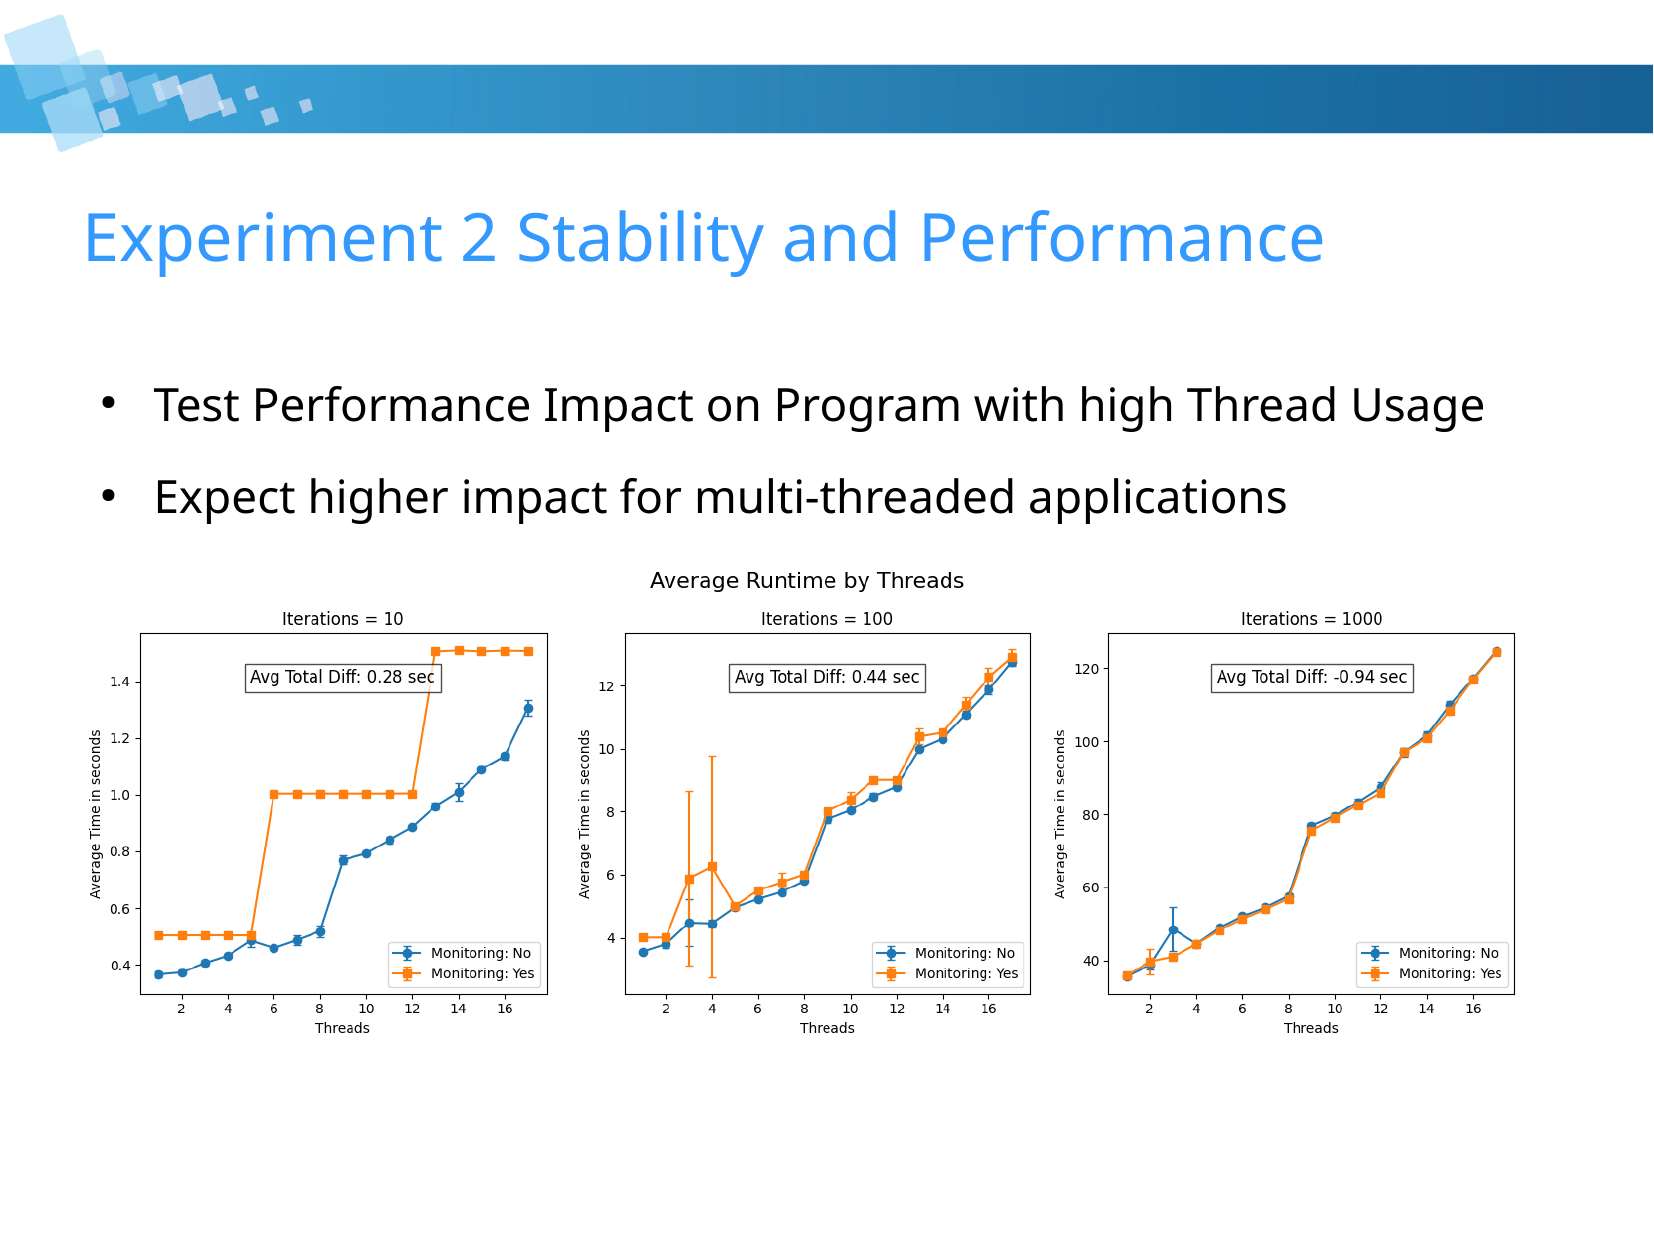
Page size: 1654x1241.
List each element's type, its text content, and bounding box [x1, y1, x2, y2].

title Experiment 2 Stability and Performance [82, 132, 1571, 340]
list Test Performance Impact on Program with high Thread Usage Expect higher impact for multi-threaded applications [82, 372, 1571, 1093]
picture [0, 0, 1653, 1238]
